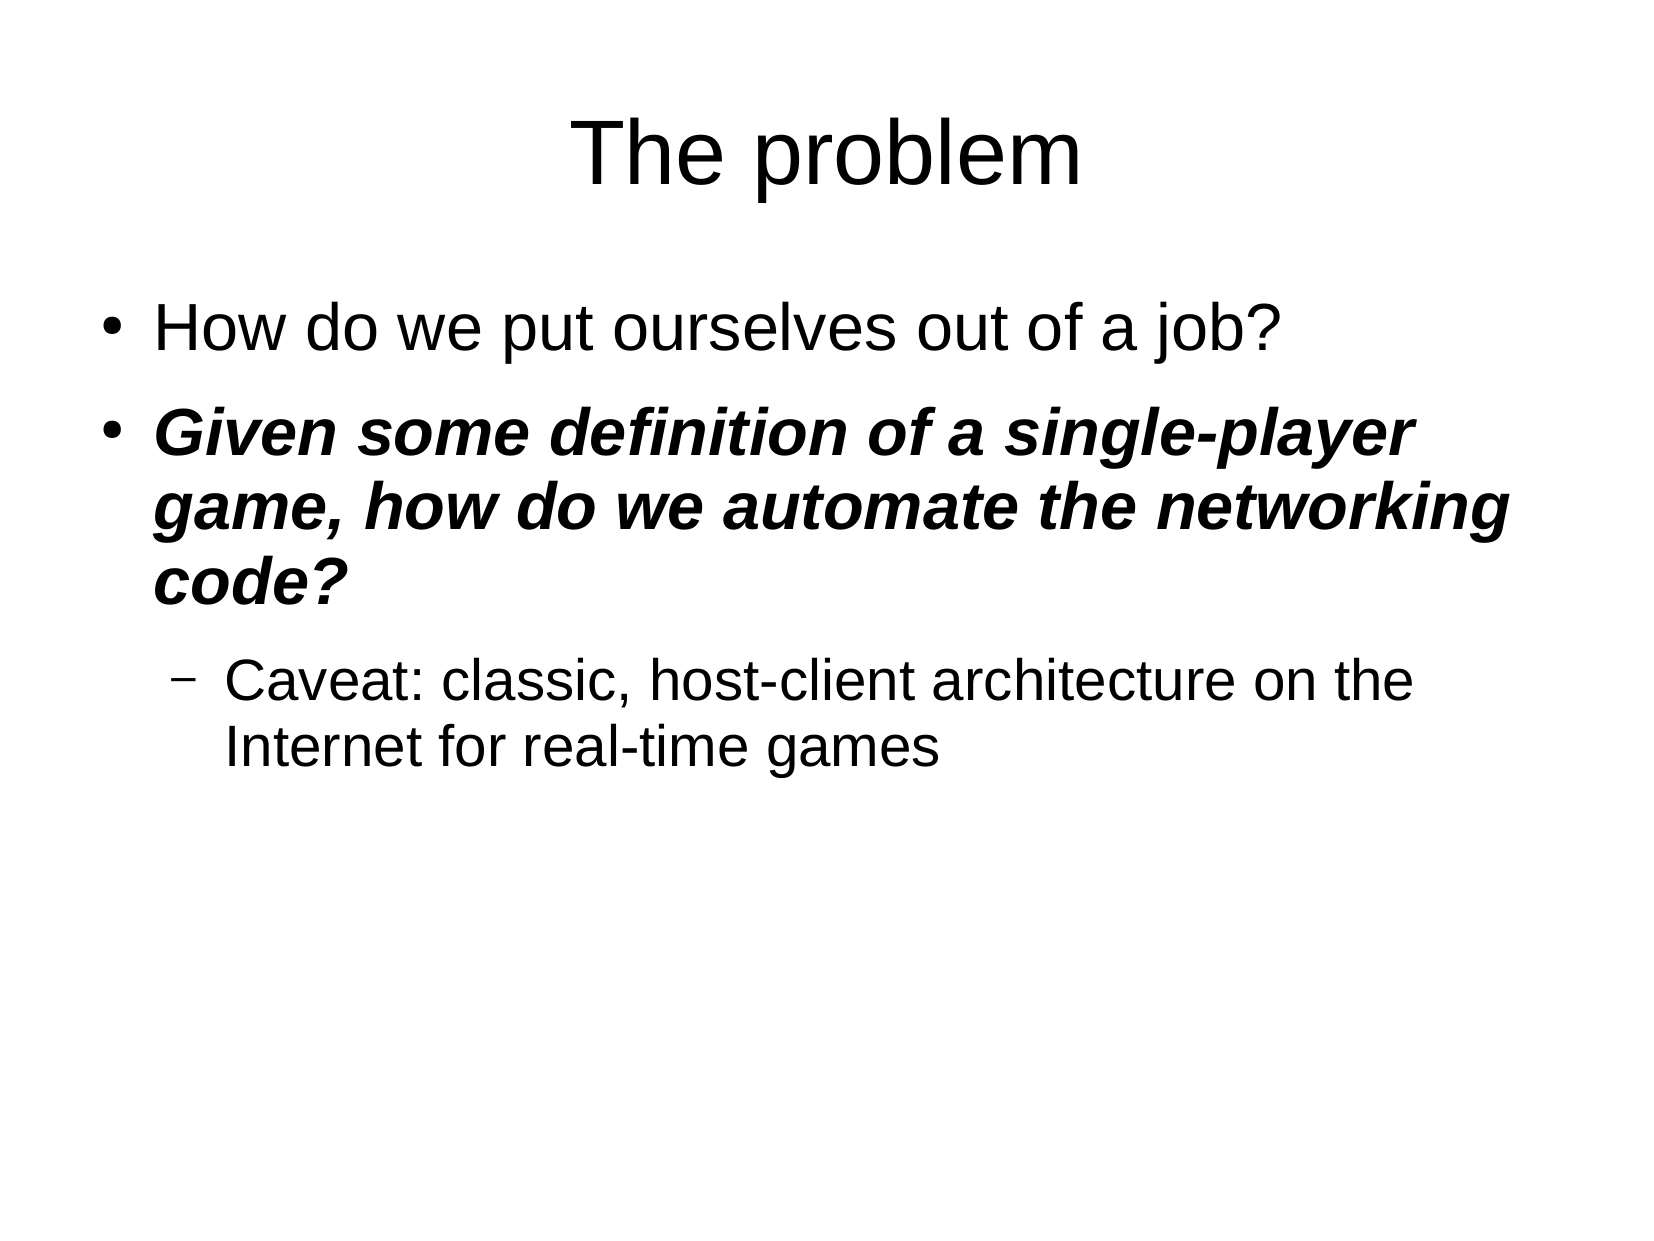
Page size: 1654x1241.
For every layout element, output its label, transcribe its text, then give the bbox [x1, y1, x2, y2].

list How do we put ourselves out of a job? Given some definition of a single-player game, how do we automate the networking code? Caveat: classic, host-client architecture on the Internet for real-time games [82, 290, 1571, 1109]
title The problem [82, 49, 1571, 257]
